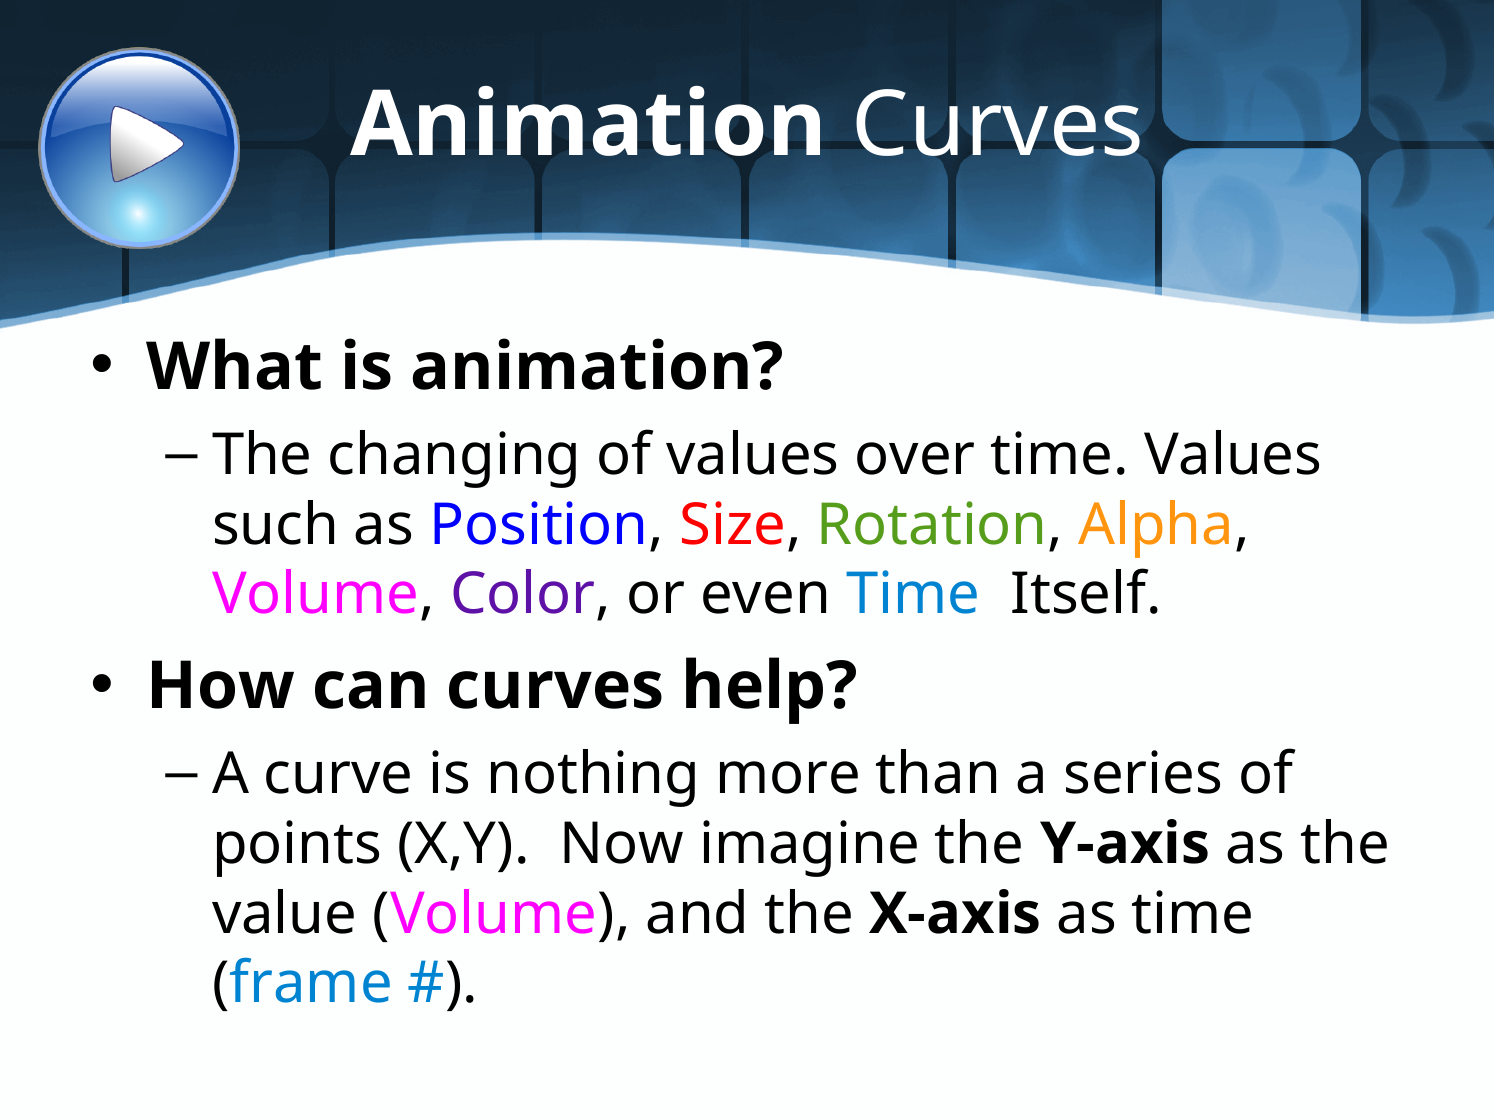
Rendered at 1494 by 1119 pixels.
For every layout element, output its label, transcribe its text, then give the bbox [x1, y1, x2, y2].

title Animation Curves [74, 25, 1420, 213]
list What is animation? The changing of values over time. Values such as Position, Size, Rotation, Alpha, Volume, Color, or even Time Itself. How can curves help? A curve is nothing more than a series of points (X,Y). Now imagine the Y-axis as the value (Volume), and the X-axis as time (frame #). [75, 315, 1420, 1097]
picture [0, 0, 1494, 1119]
